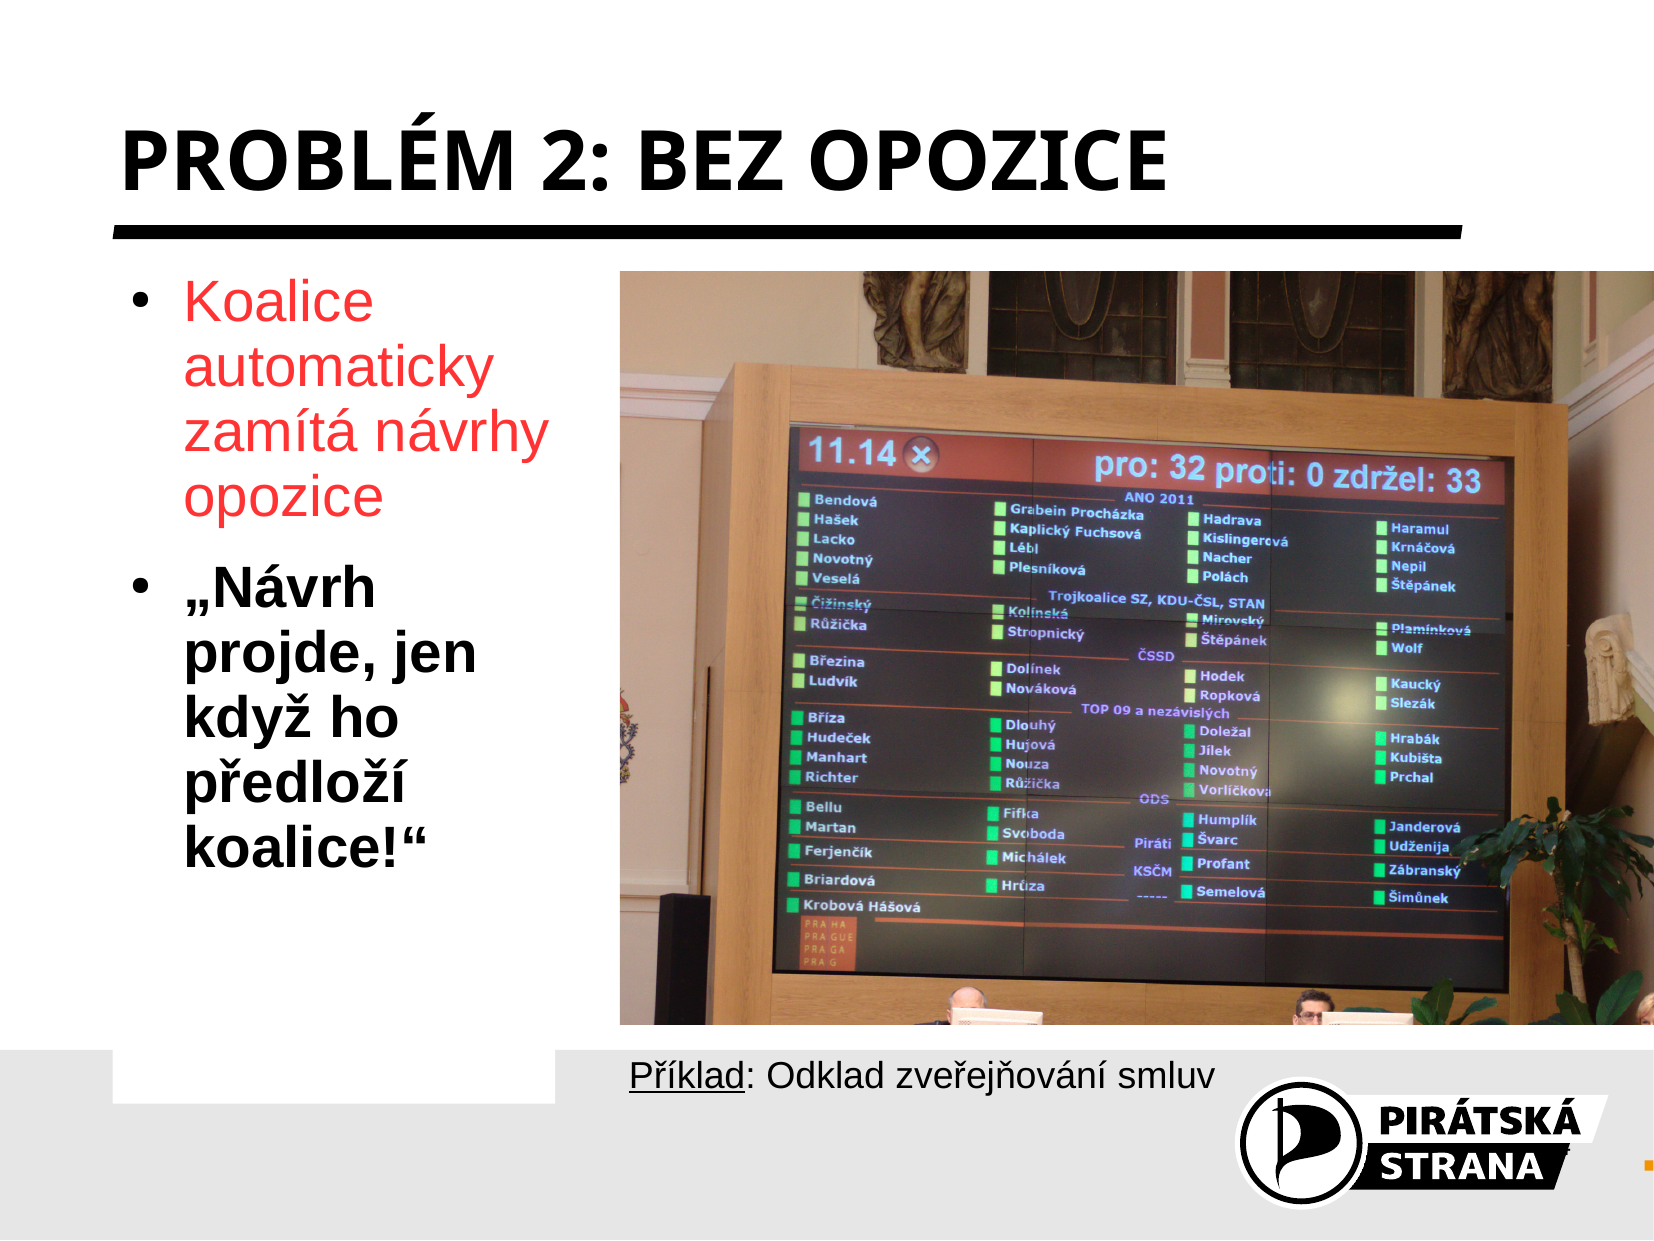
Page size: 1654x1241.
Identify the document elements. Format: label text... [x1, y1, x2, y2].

text_box Příklad: Odklad zveřejňování smluv [614, 1047, 1654, 1105]
picture [619, 271, 1654, 1025]
list Koalice automaticky zamítá návrhy opozice „Návrh projde, jen když ho předloží koalice!“ [112, 268, 556, 1104]
title PROBLÉM 2: BEZ OPOZICE [118, 8, 1576, 216]
